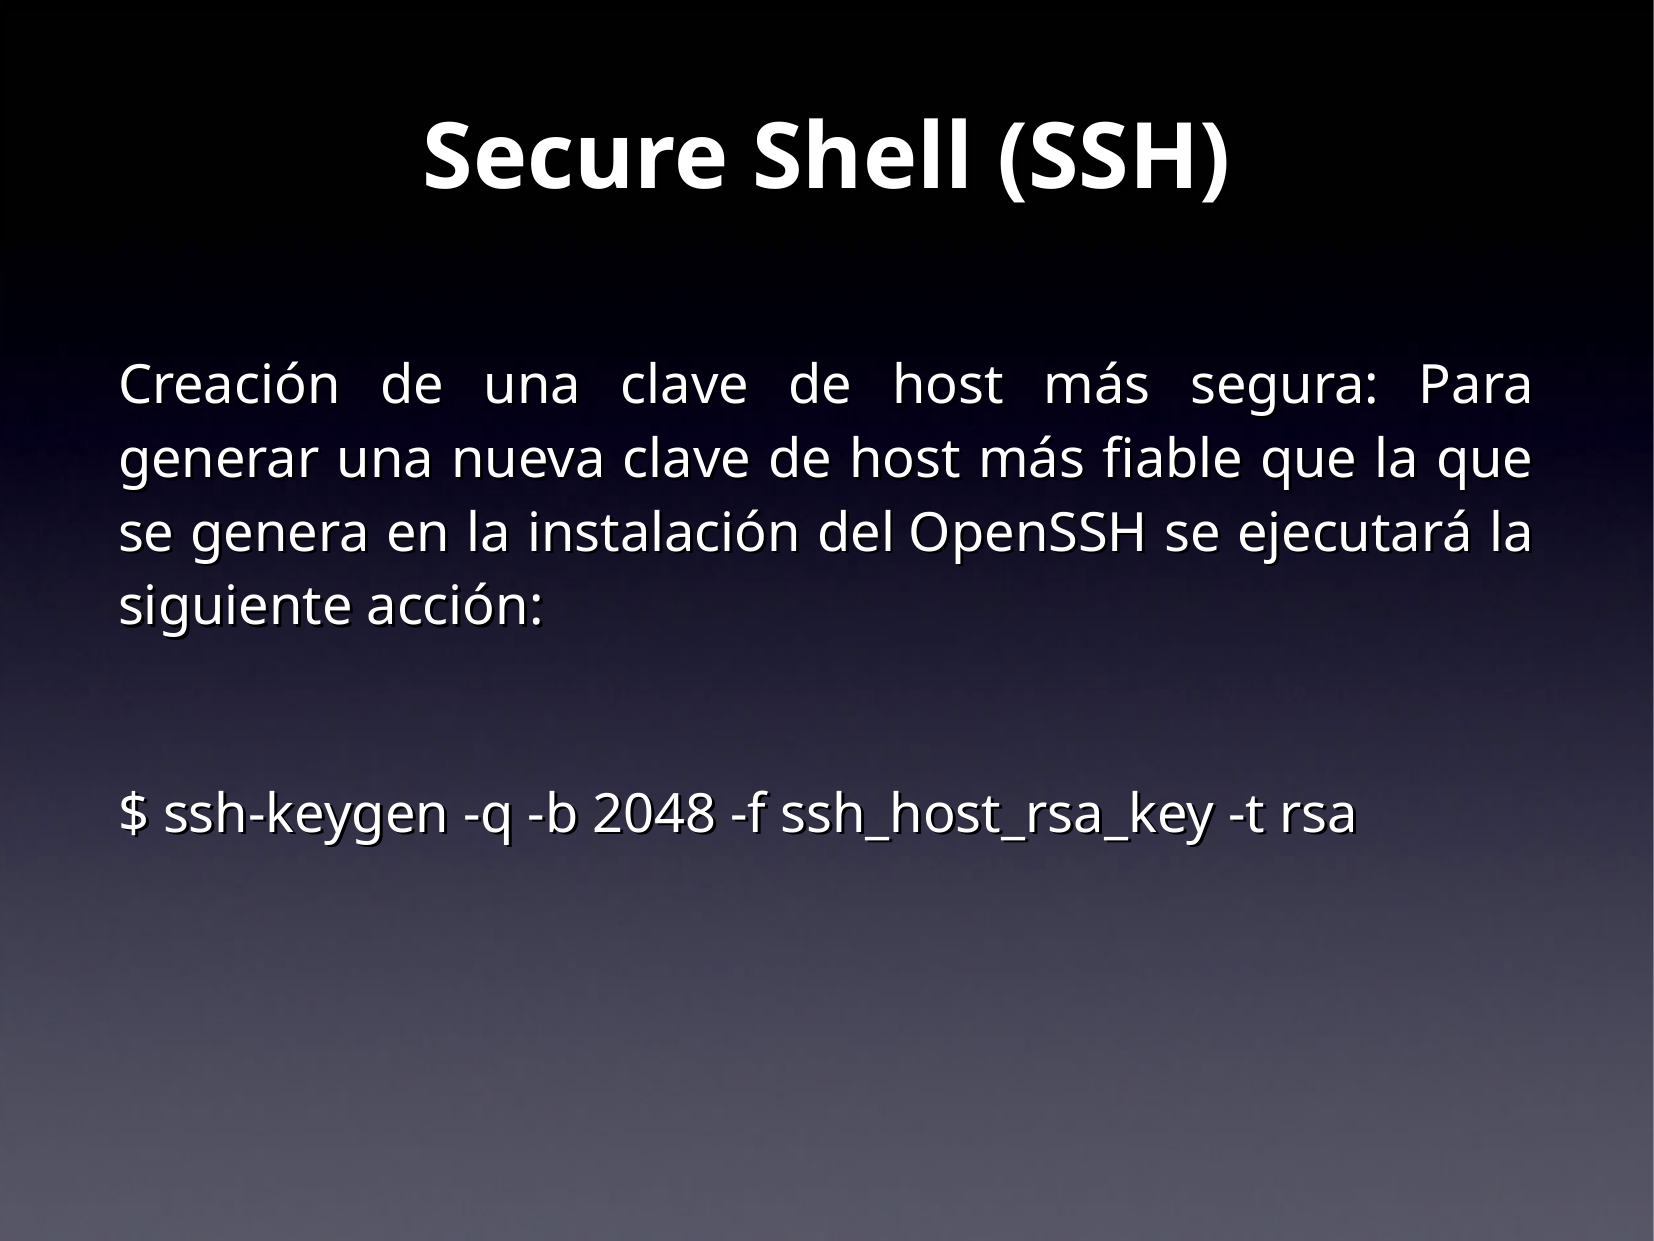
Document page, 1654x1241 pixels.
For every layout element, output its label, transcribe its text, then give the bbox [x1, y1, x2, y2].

title Secure Shell (SSH) [82, 49, 1571, 257]
list Creación de una clave de host más segura: Para generar una nueva clave de host más fiable que la que se genera en la instalación del OpenSSH se ejecutará la siguiente acción: $ ssh-keygen -q -b 2048 -f ssh_host_rsa_key -t rsa [47, 345, 1536, 1065]
picture [0, 0, 1654, 1241]
